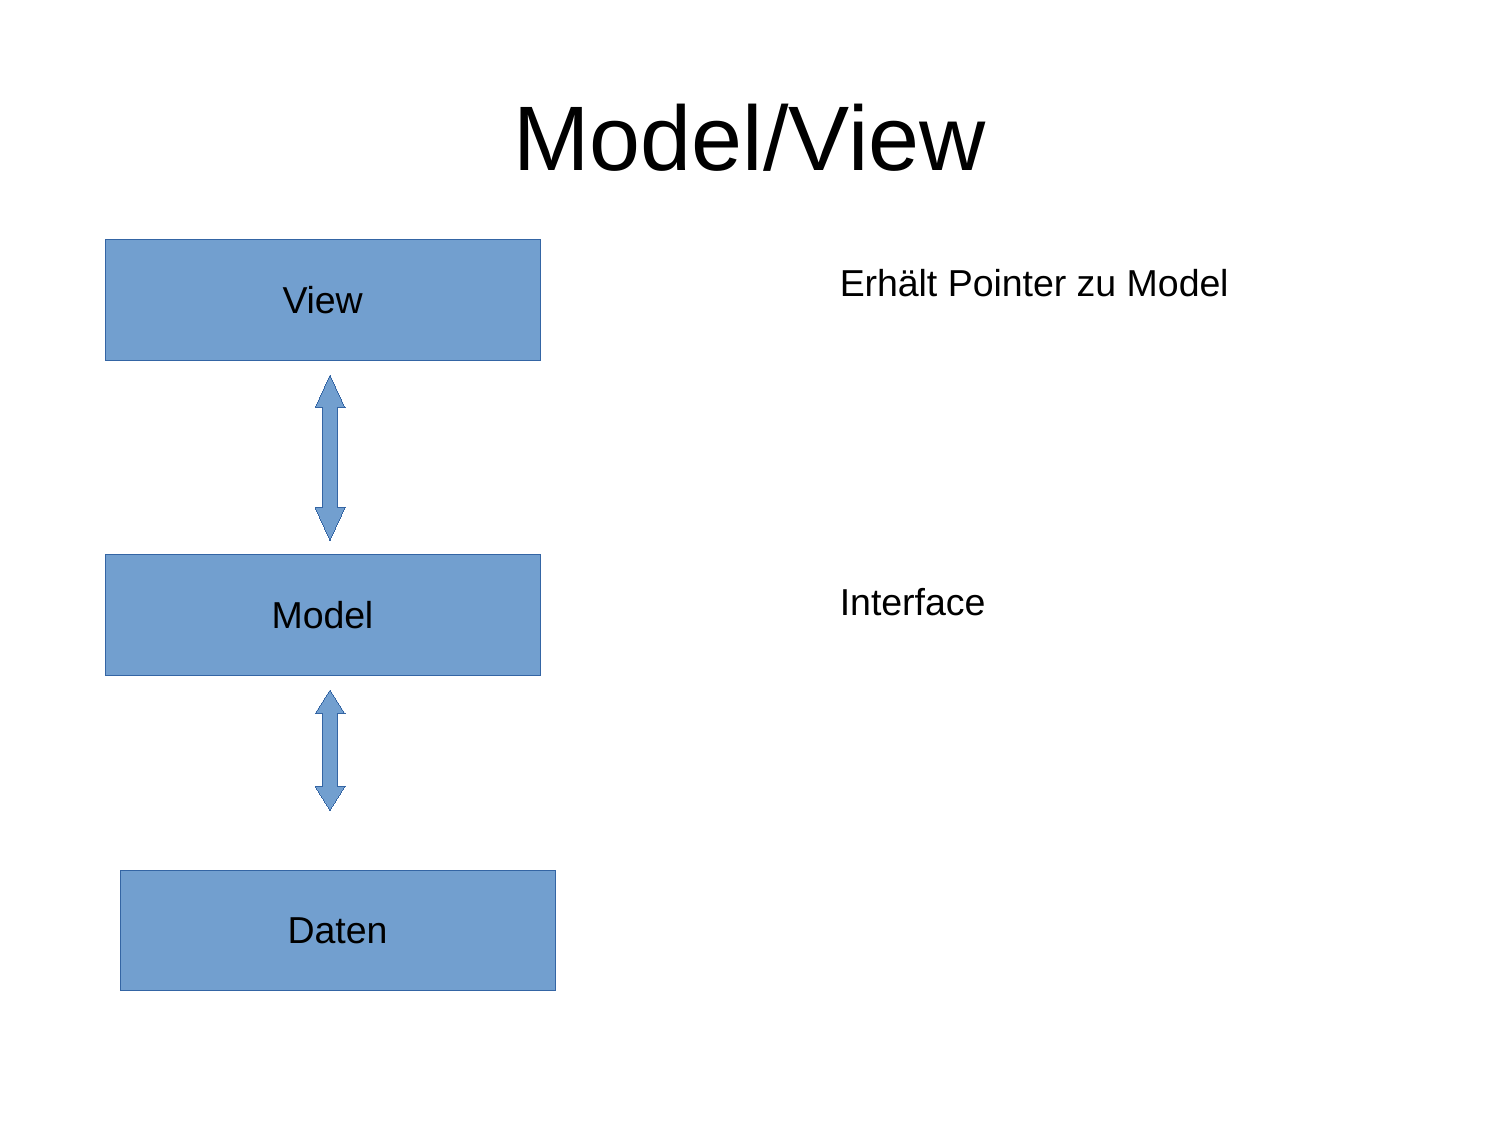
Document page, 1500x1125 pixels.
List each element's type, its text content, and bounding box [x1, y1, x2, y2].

text_box Erhält Pointer zu Model [825, 254, 1381, 312]
text_box [315, 375, 346, 541]
text_box View [105, 239, 541, 361]
title Model/View [75, 44, 1425, 233]
text_box Model [105, 554, 541, 676]
text_box Daten [120, 870, 556, 991]
text_box Interface [825, 573, 1201, 631]
text_box [315, 690, 346, 811]
